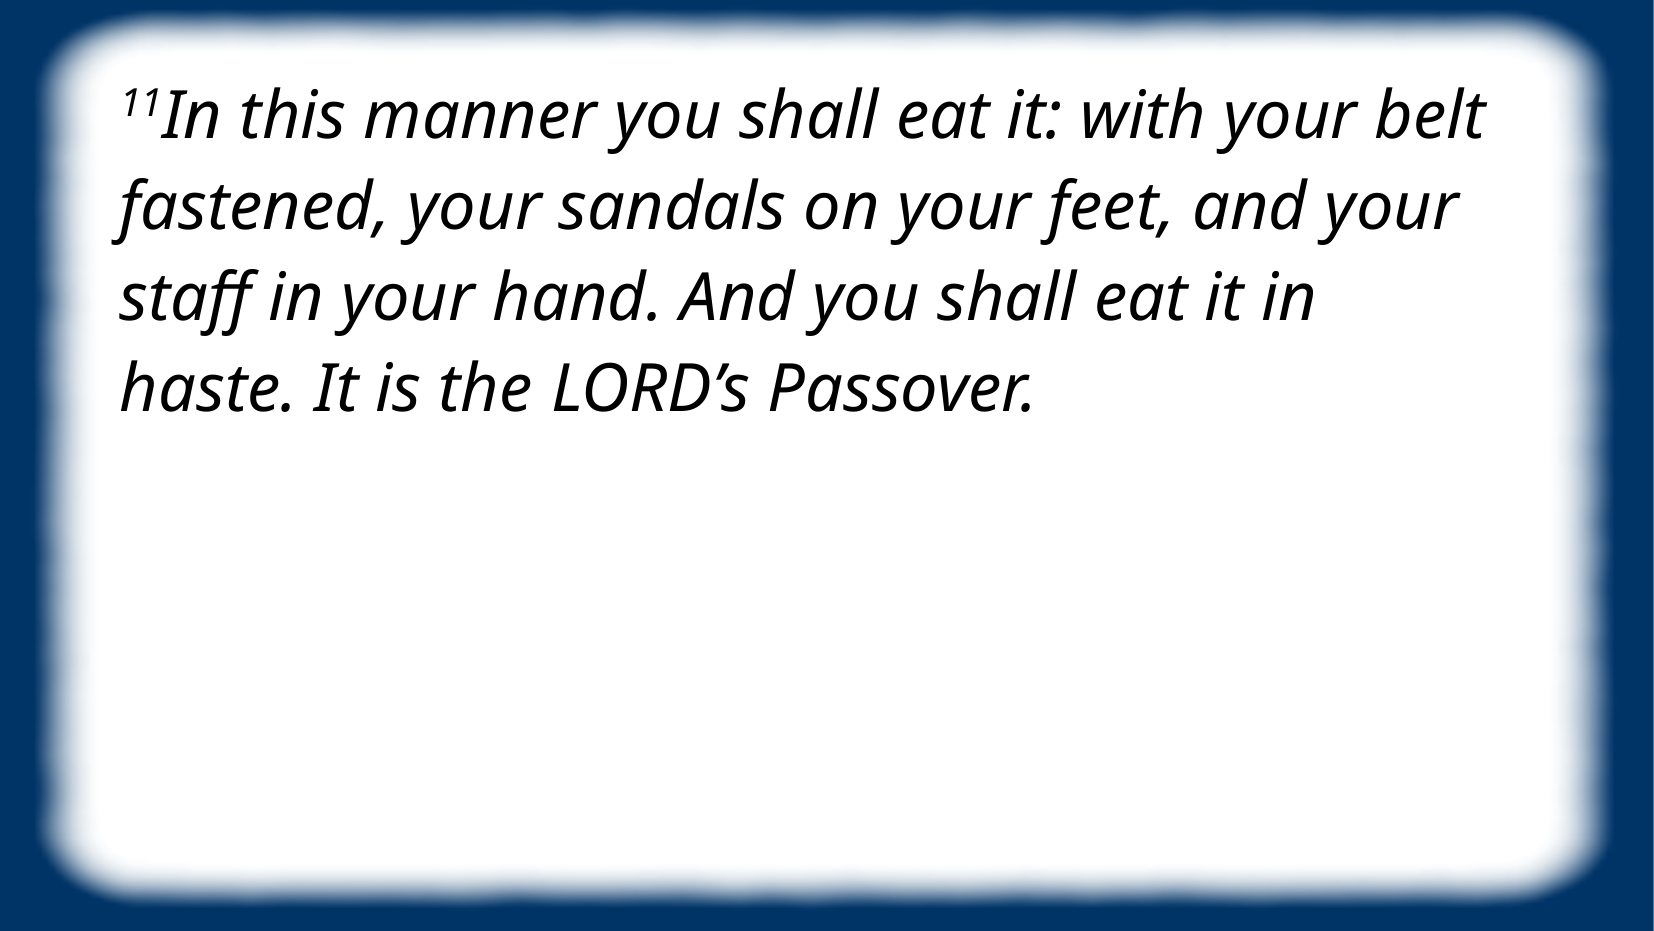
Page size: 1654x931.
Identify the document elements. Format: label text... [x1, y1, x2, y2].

picture [0, 0, 1654, 931]
text_box 11In this manner you shall eat it: with your belt fastened, your sandals on your feet, and your staff in your hand. And you shall eat it in haste. It is the Lord’s Passover. [105, 60, 1561, 436]
